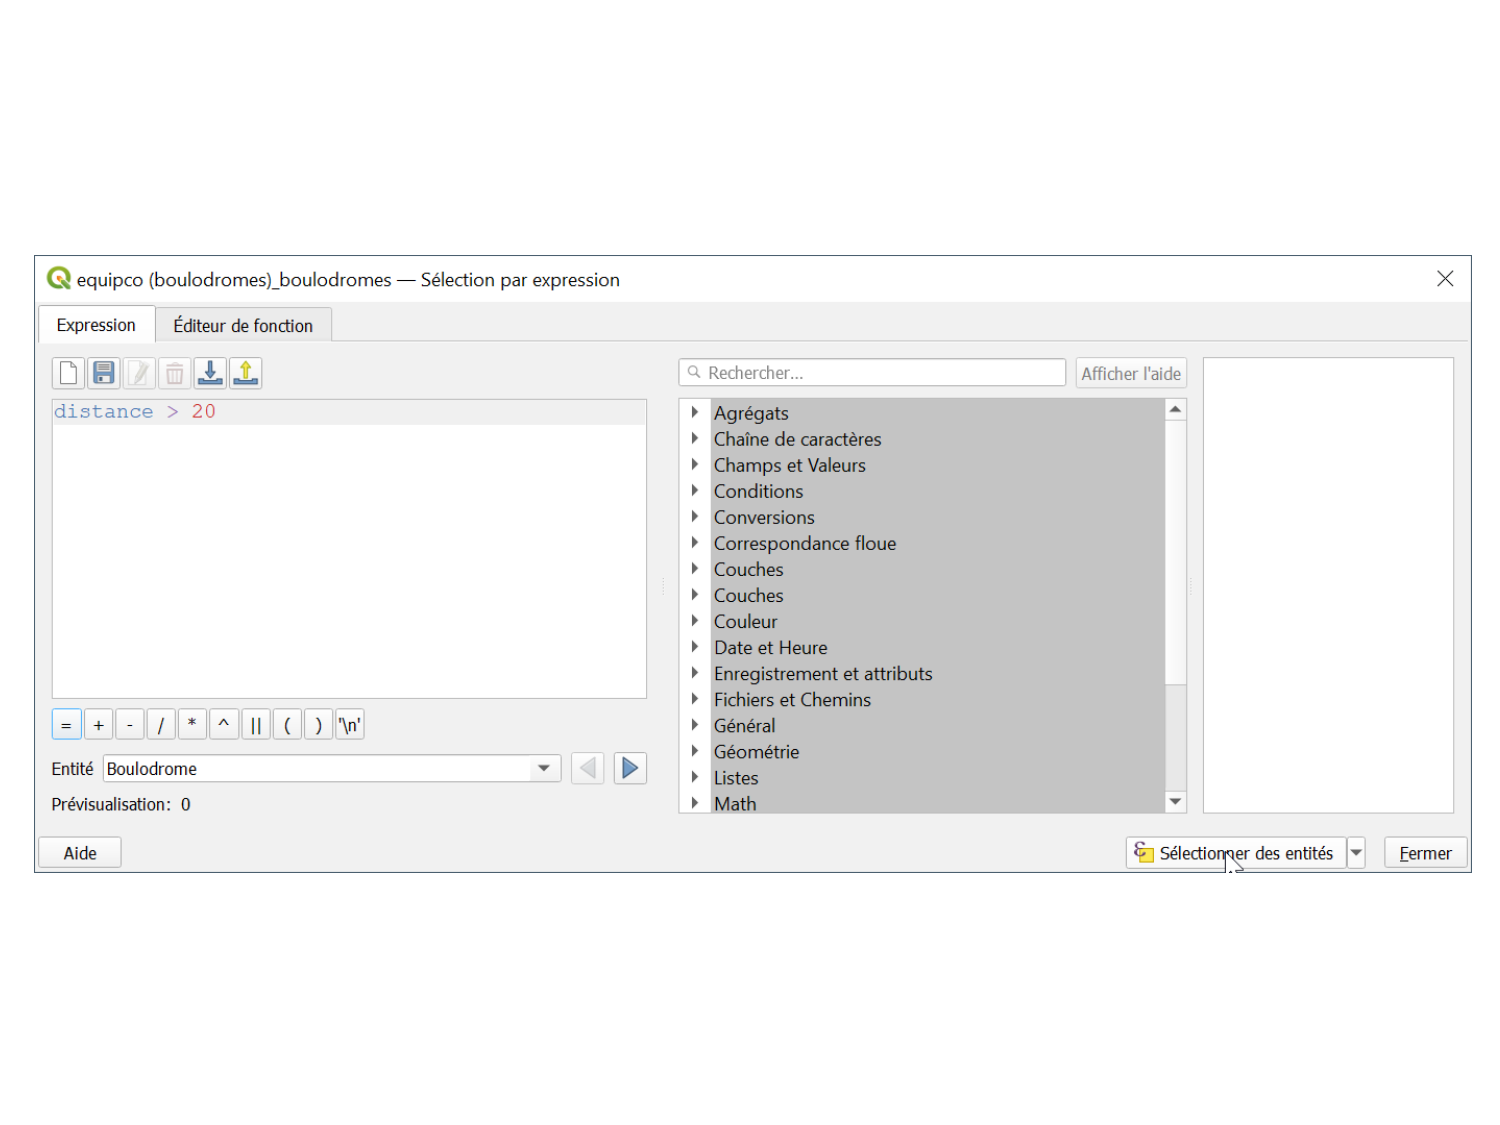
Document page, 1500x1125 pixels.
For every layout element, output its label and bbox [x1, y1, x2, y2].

picture [34, 255, 1472, 873]
